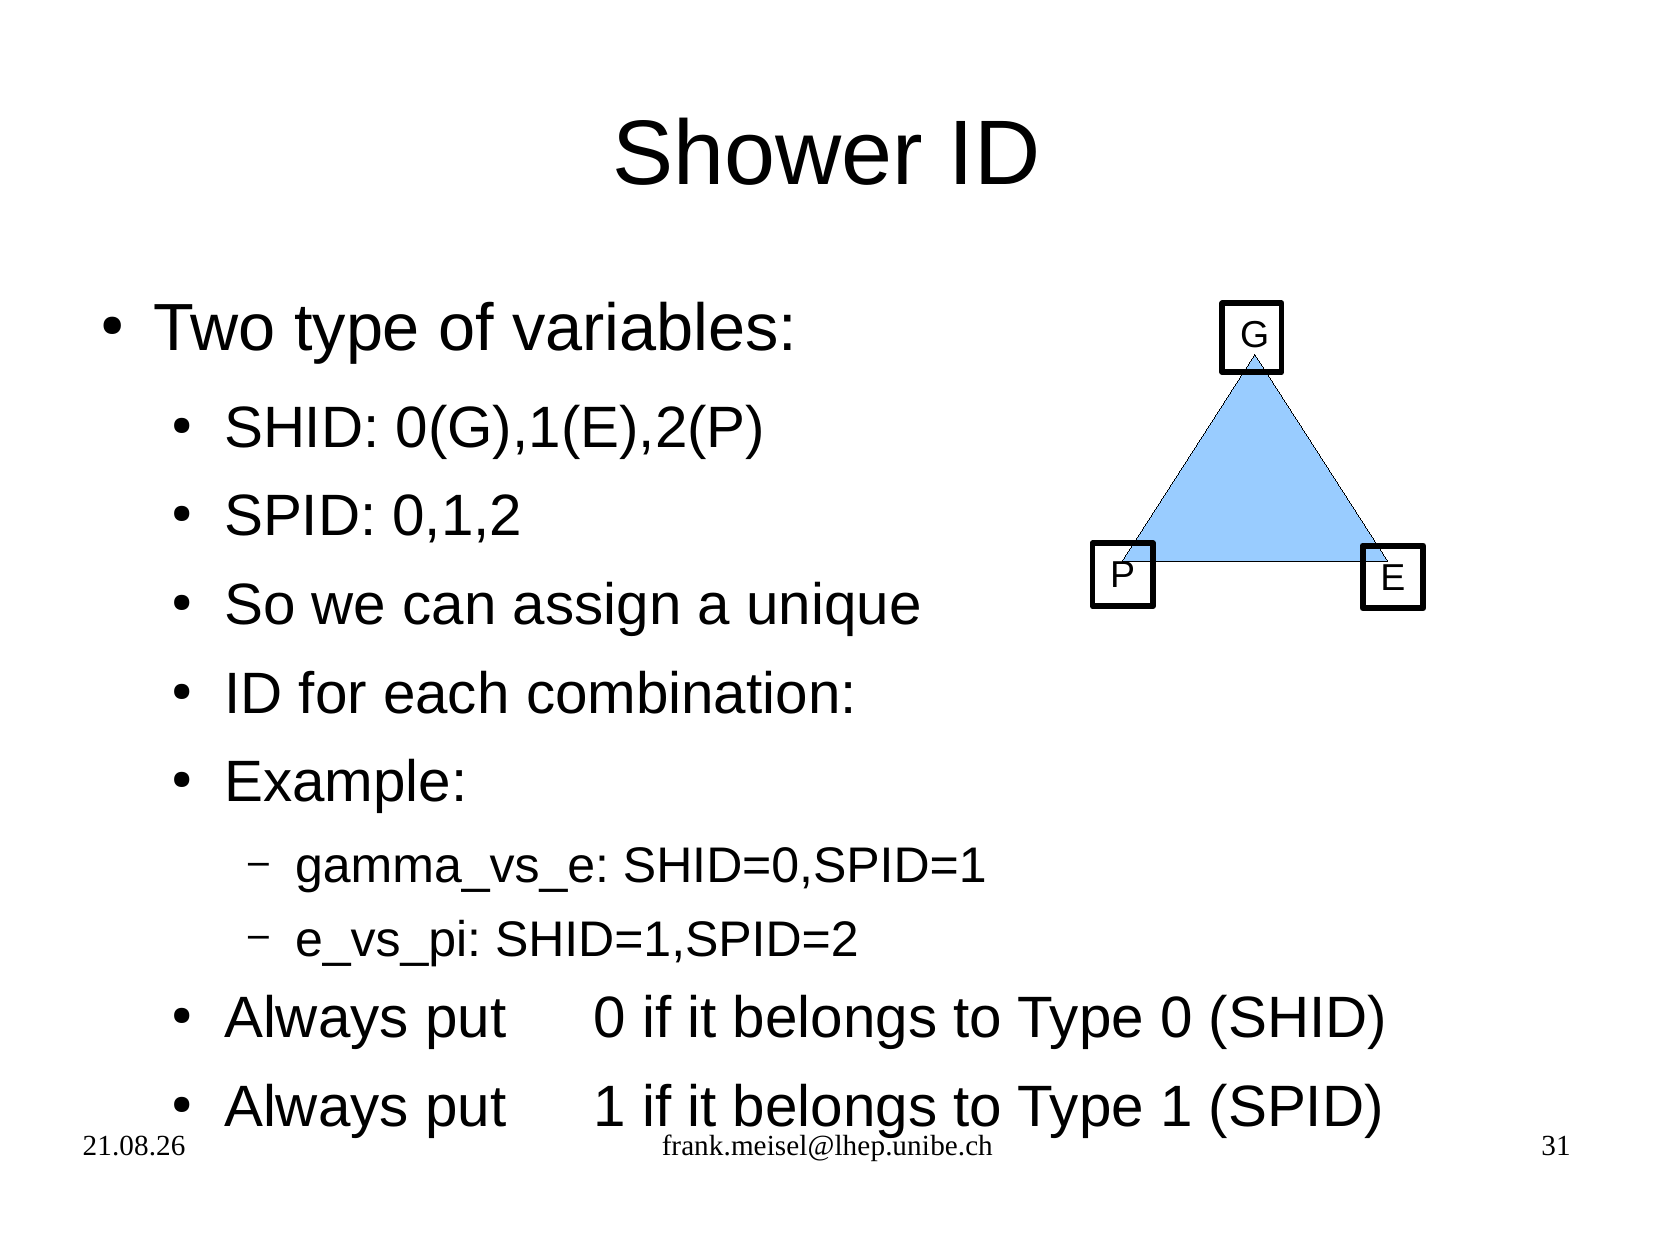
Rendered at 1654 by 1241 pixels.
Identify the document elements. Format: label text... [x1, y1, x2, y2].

text_box G [1222, 303, 1282, 373]
text_box P [1092, 543, 1154, 607]
title Shower ID [82, 56, 1571, 250]
text_box E [1362, 545, 1424, 609]
list Two type of variables: SHID: 0(G),1(E),2(P) SPID: 0,1,2 So we can assign a unique ID for each combination: Example: gamma_vs_e: SHID=0,SPID=1 e_vs_pi: SHID=1,SPID=2 Always put 0 if it belongs to Type 0 (SHID) Always put 1 if it belongs to Type 1 (SPID) [82, 290, 1571, 1241]
